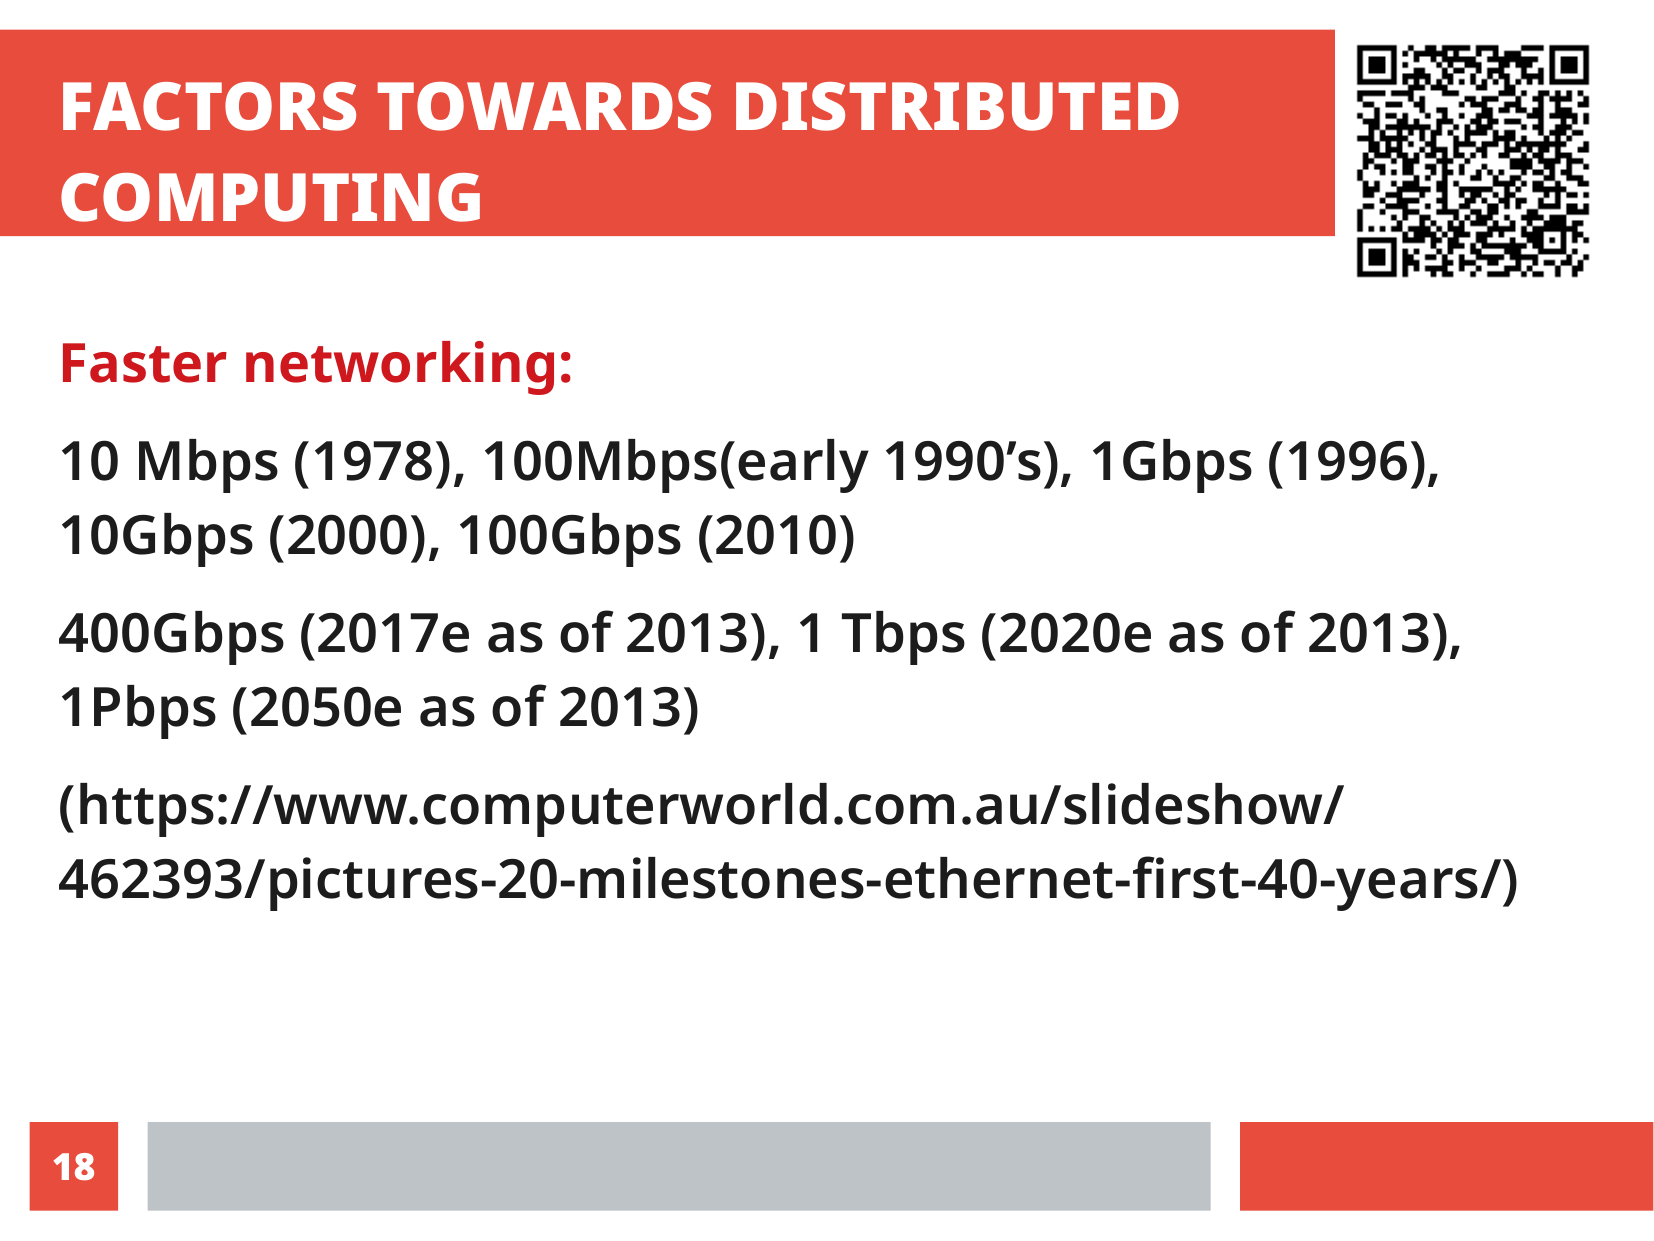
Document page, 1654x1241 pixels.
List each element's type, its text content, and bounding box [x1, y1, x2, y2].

title FACTORS TOWARDS DISTRIBUTED COMPUTING [59, 59, 1335, 207]
picture [1335, 23, 1612, 301]
list Faster networking: 10 Mbps (1978), 100Mbps(early 1990’s), 1Gbps (1996), 10Gbps (2000), 100Gbps (2010) 400Gbps (2017e as of 2013), 1 Tbps (2020e as of 2013), 1Pbps (2050e as of 2013) (https://www.computerworld.com.au/slideshow/462393/pictures-20-milestones-ethernet-first-40-years/) [59, 324, 1565, 1093]
